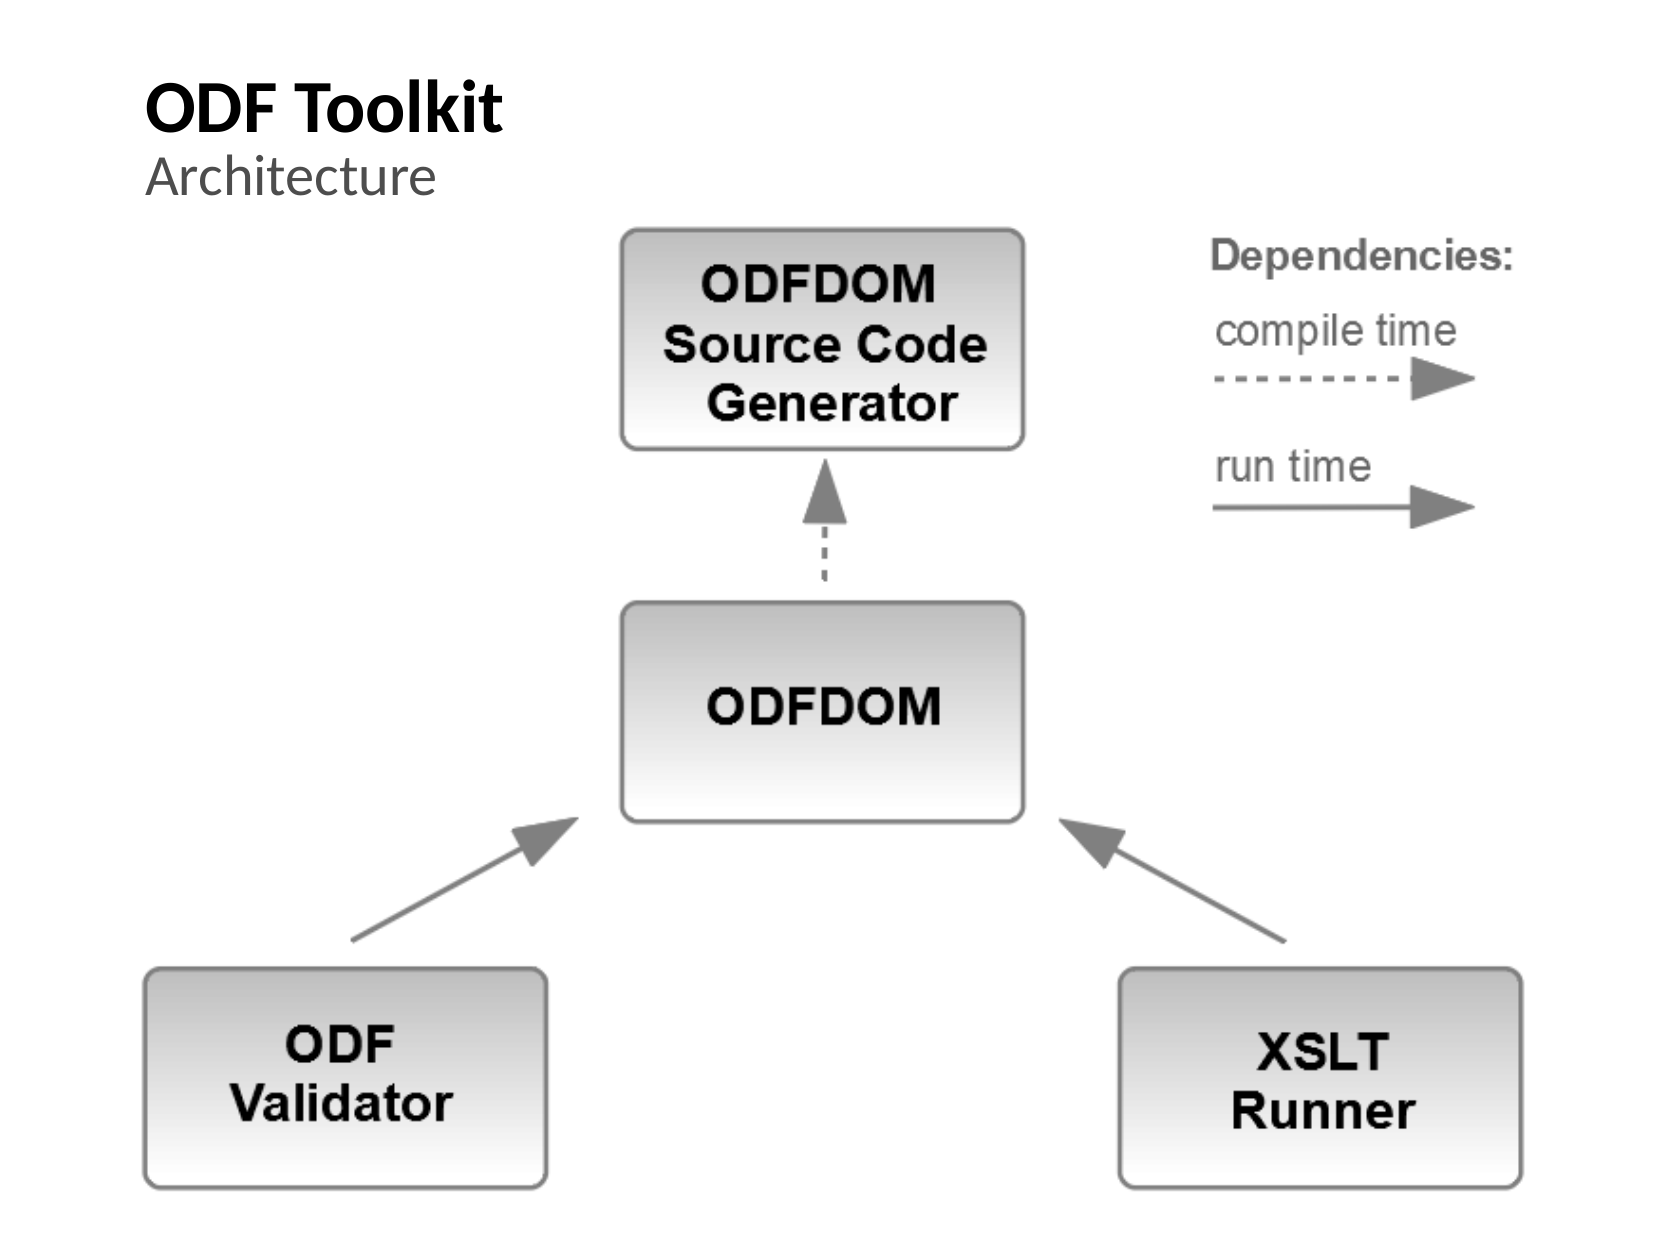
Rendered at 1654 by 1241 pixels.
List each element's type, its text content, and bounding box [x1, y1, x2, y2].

picture [129, 212, 1536, 1197]
title ODF Toolkit Architecture [145, 67, 1388, 212]
